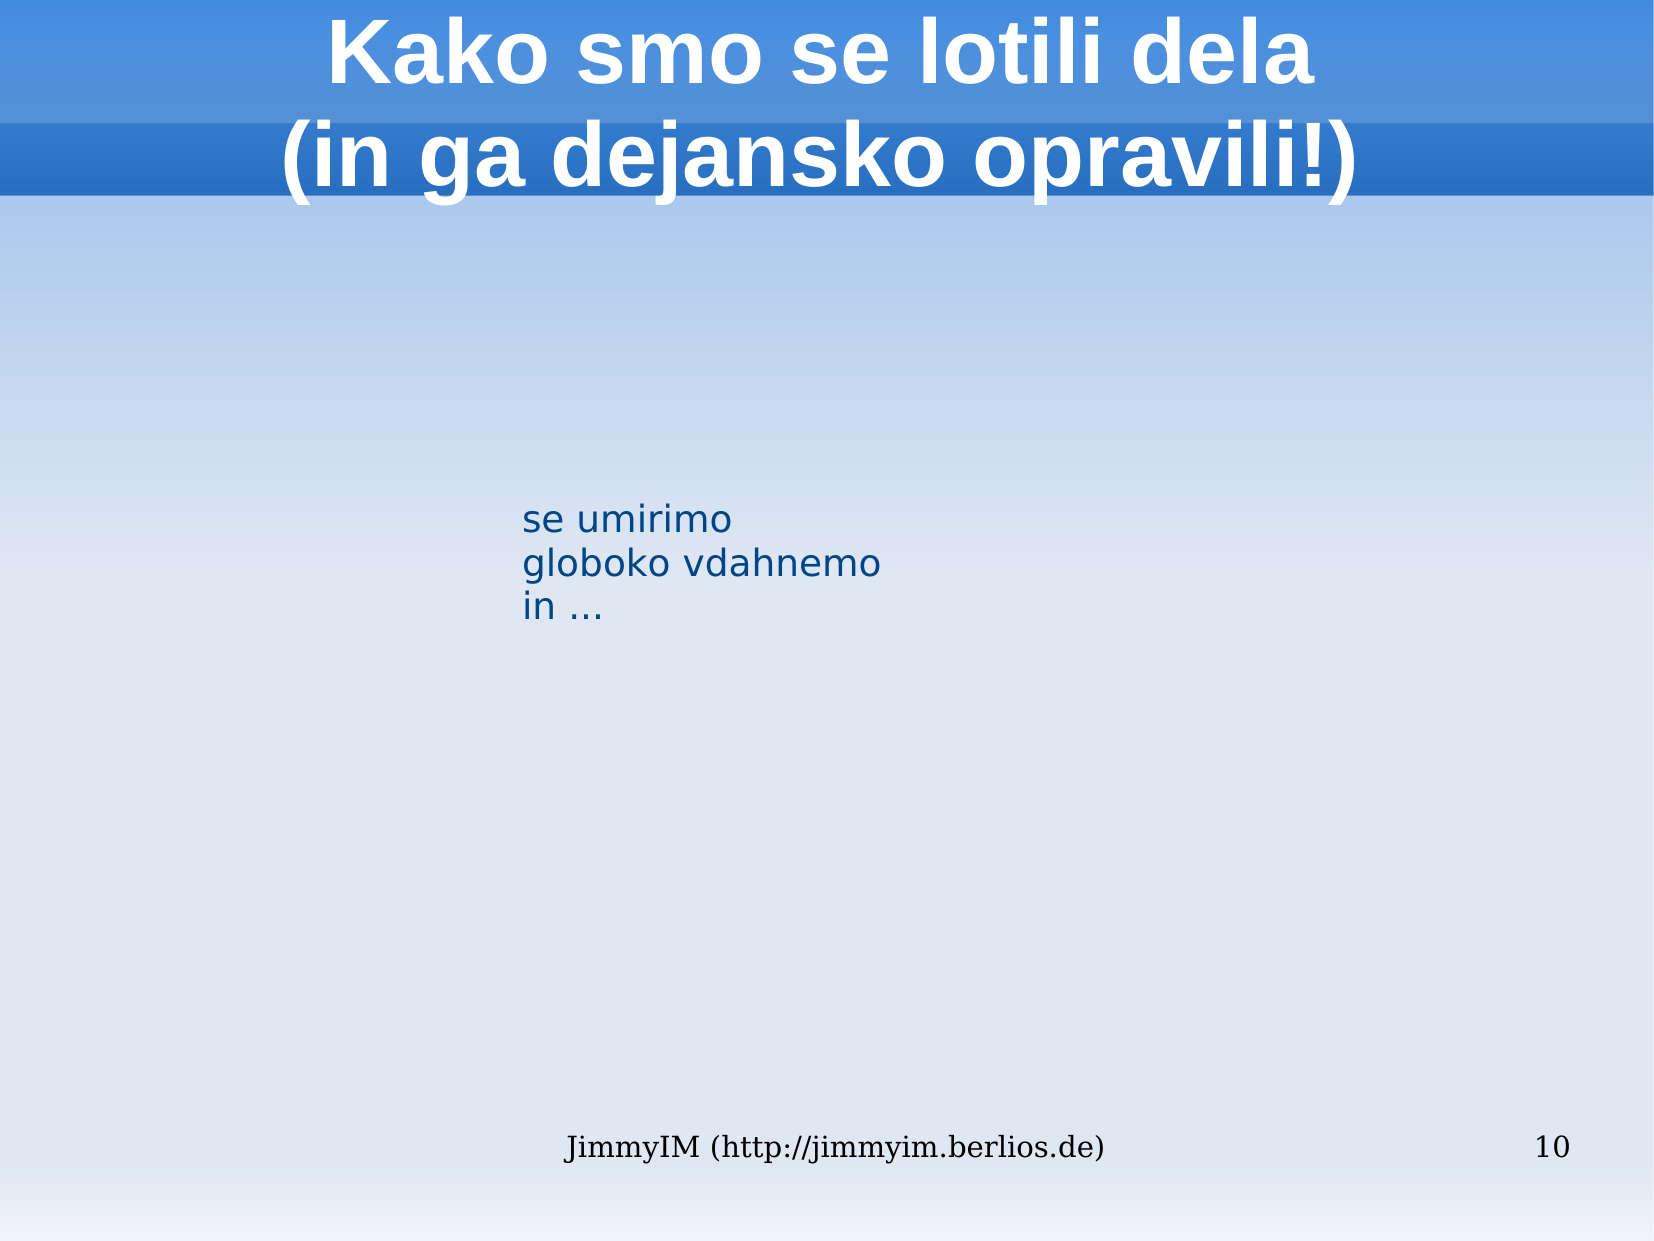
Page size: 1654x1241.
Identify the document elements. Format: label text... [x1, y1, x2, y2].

picture [0, 0, 1654, 1241]
text_box se umirimo globoko vdahnemo in ... [489, 490, 1171, 789]
title Kako smo se lotili dela (in ga dejansko opravili!) [76, 0, 1565, 208]
